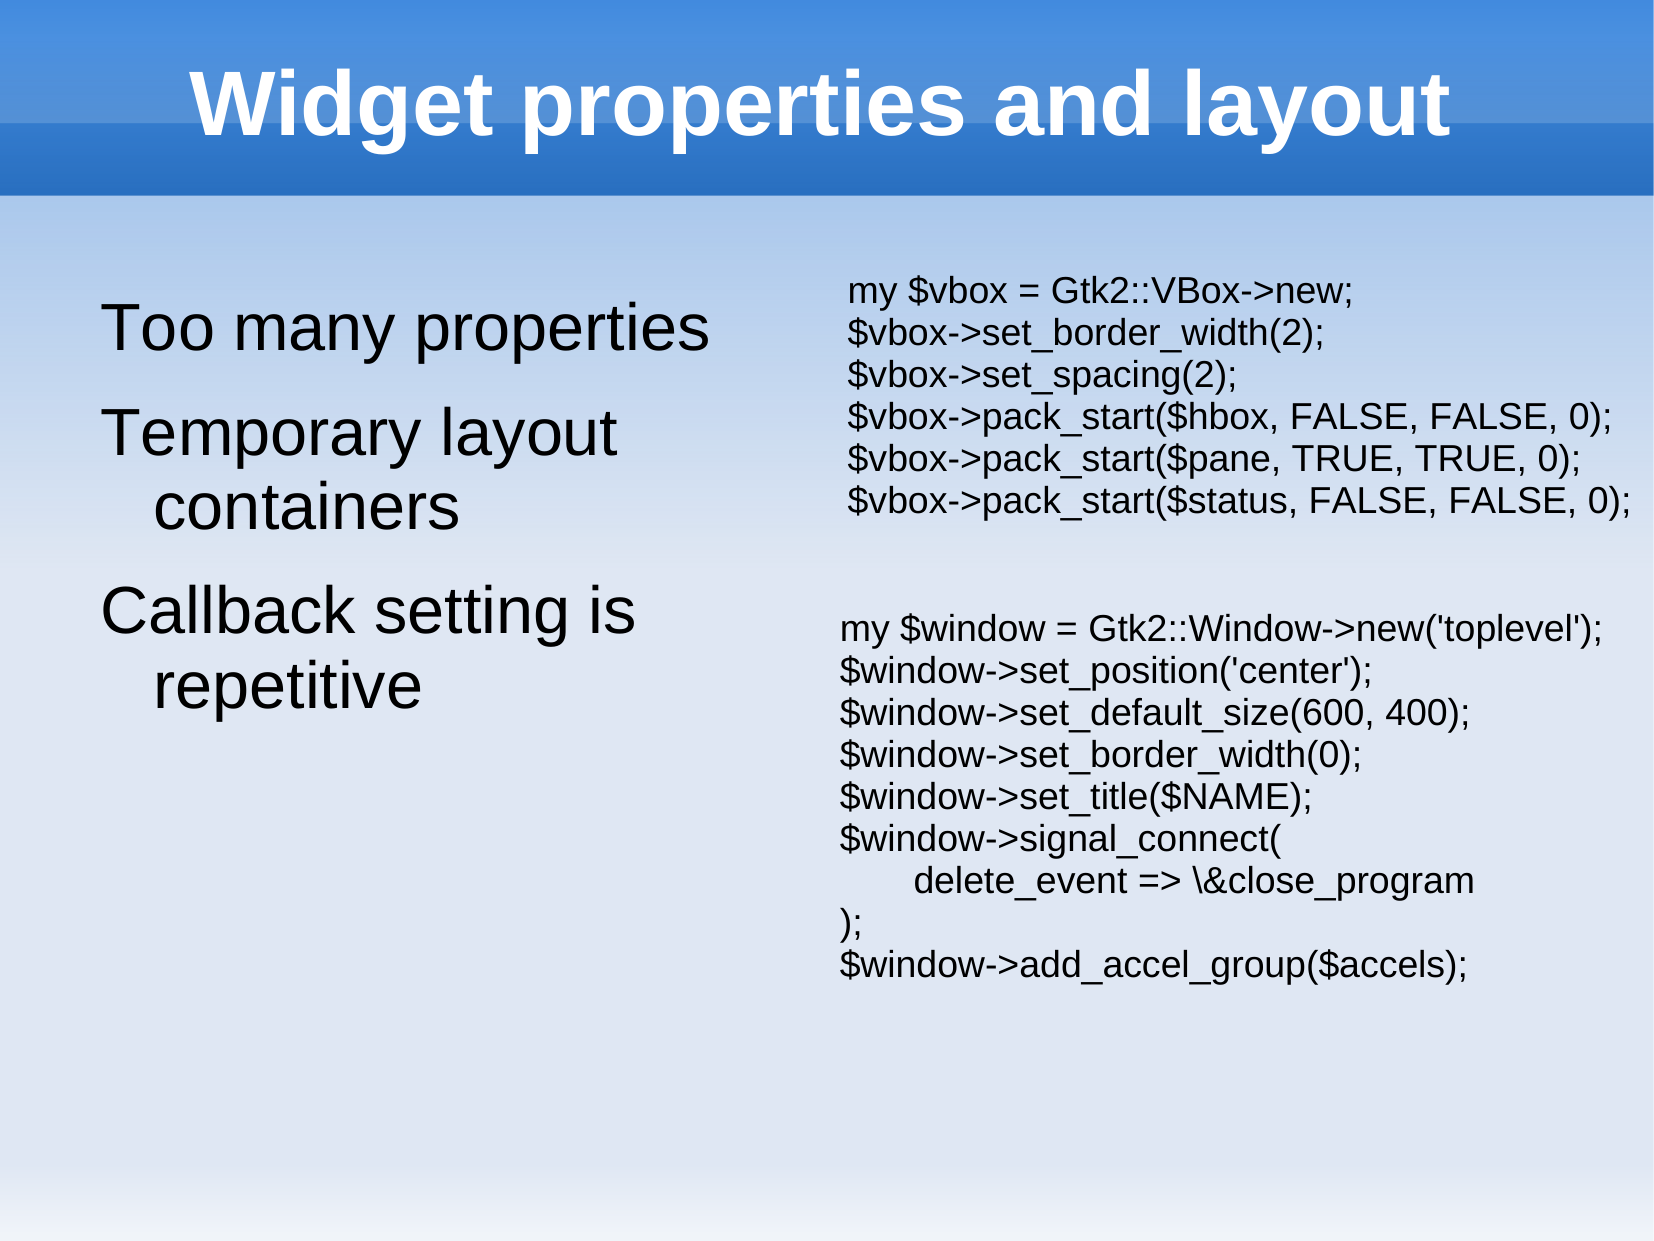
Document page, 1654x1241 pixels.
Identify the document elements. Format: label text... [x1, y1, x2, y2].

title Widget properties and layout [76, 0, 1565, 208]
list Too many properties Temporary layout containers Callback setting is repetitive [82, 290, 809, 1109]
picture [0, 0, 1654, 1241]
text_box my $window = Gtk2::Window->new('toplevel'); $window->set_position('center'); $window->set_default_size(600, 400); $window->set_border_width(0); $window->set_title($NAME); $window->signal_connect( delete_event => \&close_program ); $window->add_accel_group($accels); [825, 600, 1654, 993]
text_box my $vbox = Gtk2::VBox->new; $vbox->set_border_width(2); $vbox->set_spacing(2); $vbox->pack_start($hbox, FALSE, FALSE, 0); $vbox->pack_start($pane, TRUE, TRUE, 0); $vbox->pack_start($status, FALSE, FALSE, 0); [832, 262, 1651, 572]
